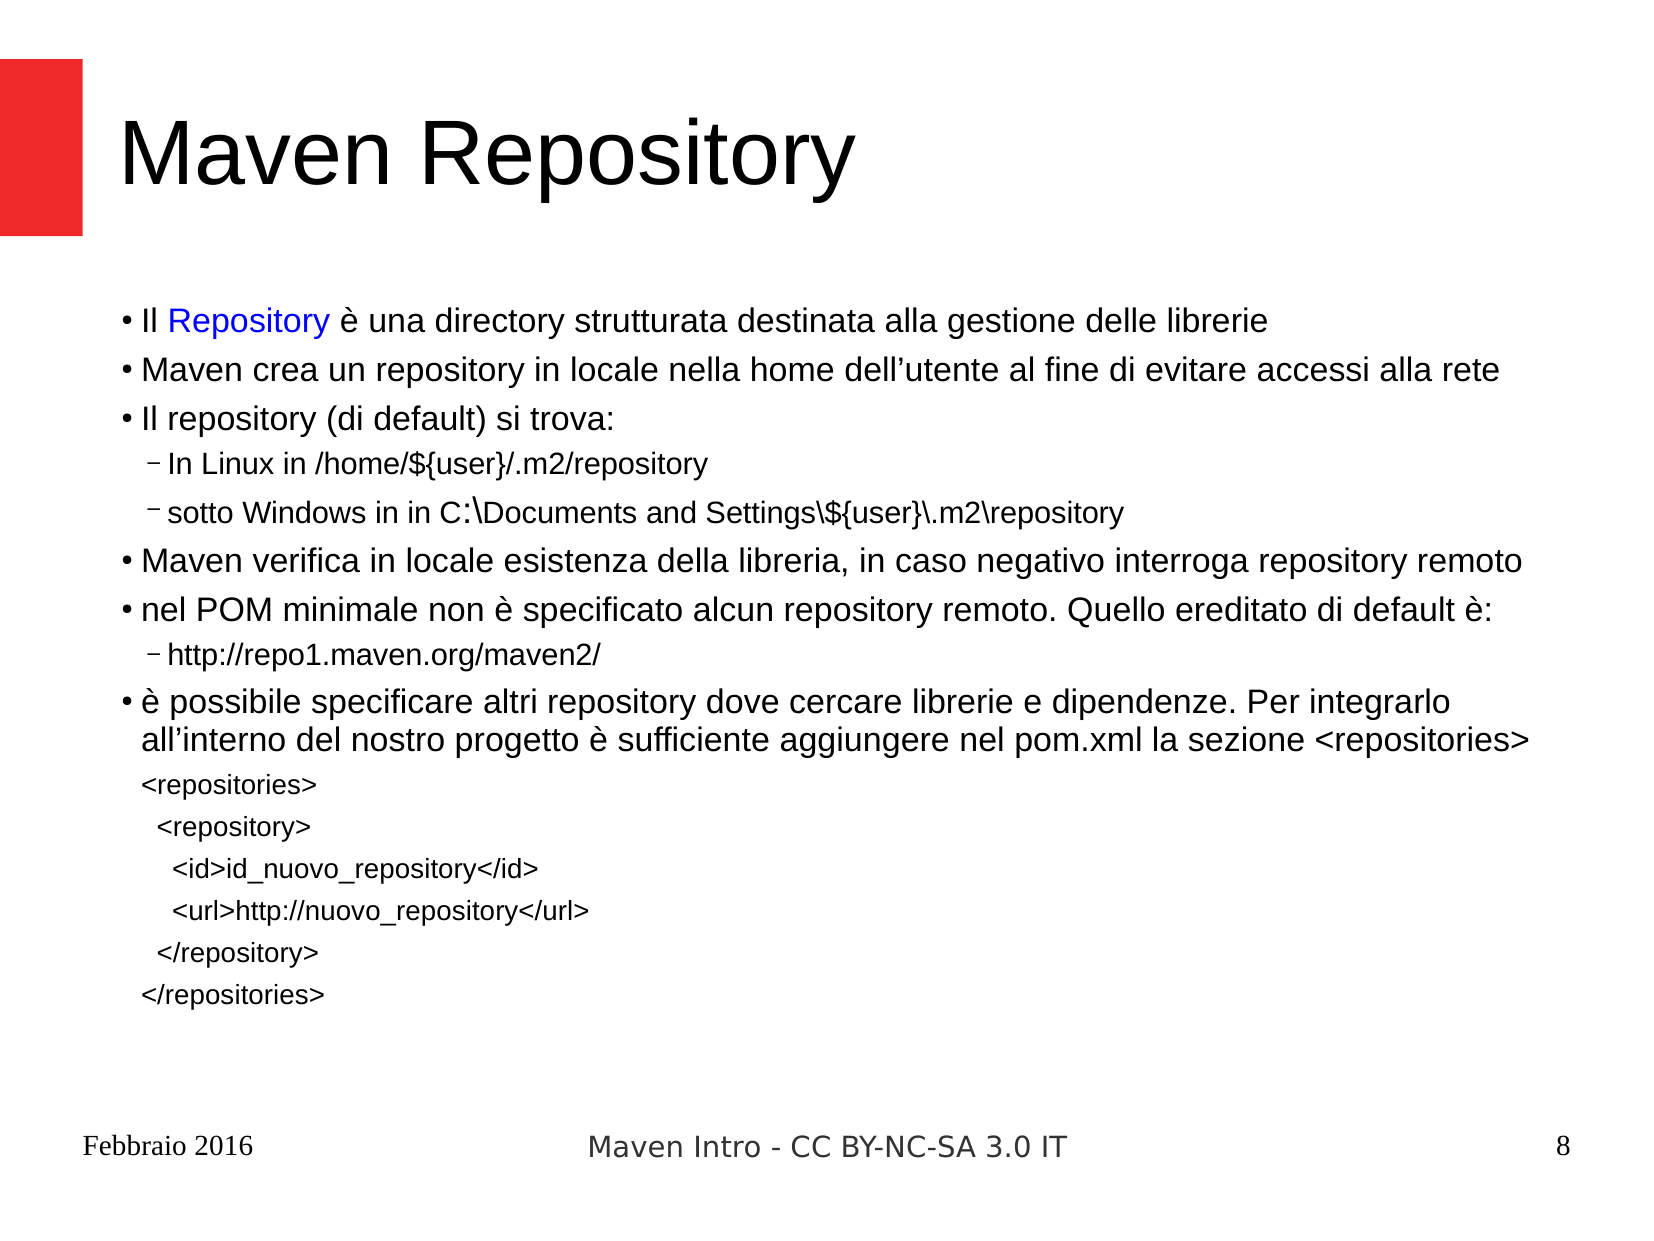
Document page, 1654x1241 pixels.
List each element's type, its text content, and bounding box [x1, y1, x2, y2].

title Maven Repository [118, 49, 1607, 257]
list Il Repository è una directory strutturata destinata alla gestione delle librerie Maven crea un repository in locale nella home dell’utente al fine di evitare accessi alla rete Il repository (di default) si trova: In Linux in /home/${user}/.m2/repository sotto Windows in in C:\Documents and Settings\${user}\.m2\repository Maven verifica in locale esistenza della libreria, in caso negativo interroga repository remoto nel POM minimale non è specificato alcun repository remoto. Quello ereditato di default è: http://repo1.maven.org/maven2/ è possibile specificare altri repository dove cercare librerie e dipendenze. Per integrarlo all’interno del nostro progetto è sufficiente aggiungere nel pom.xml la sezione <repositories> <repositories> <repository> <id>id_nuovo_repository</id> <url>http://nuovo_repository</url> </repository> </repositories> [114, 302, 1539, 1099]
